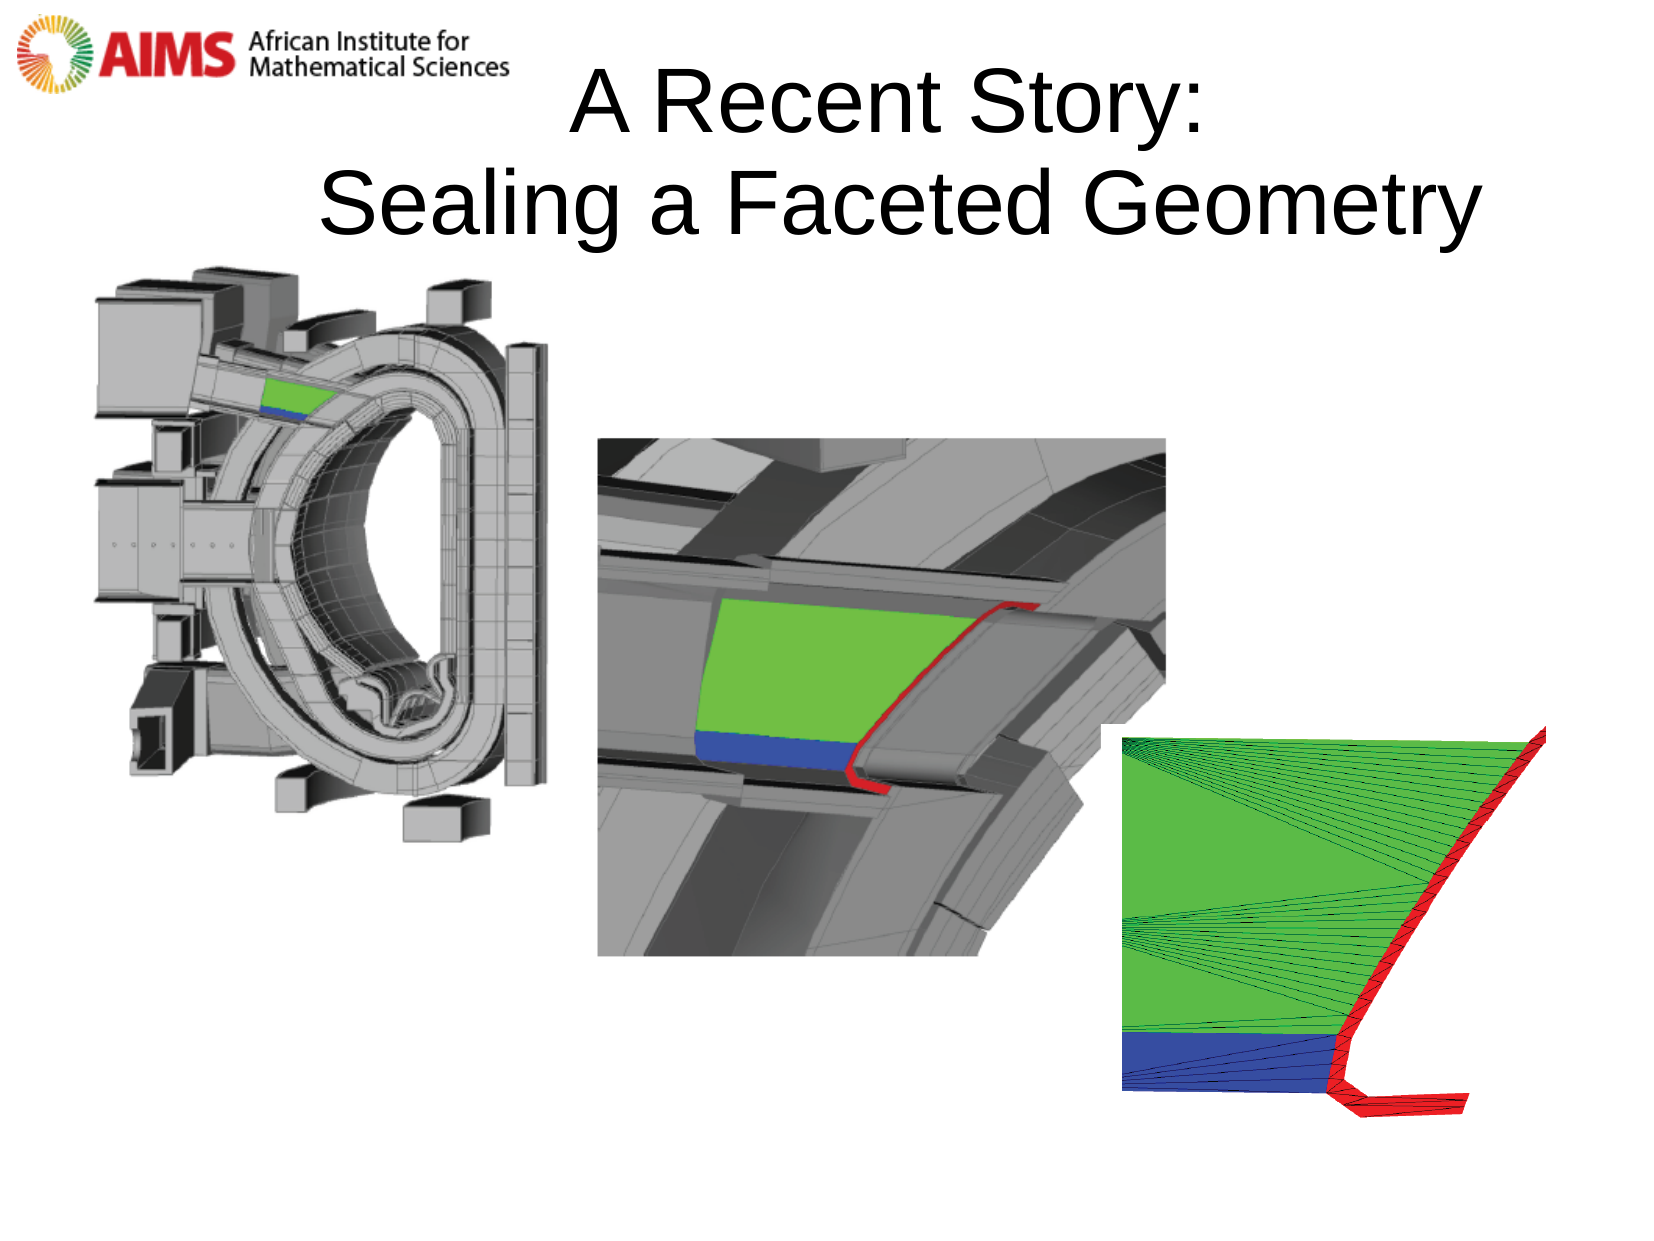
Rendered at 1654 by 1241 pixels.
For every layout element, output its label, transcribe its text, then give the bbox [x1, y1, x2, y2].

picture [61, 219, 1571, 1132]
picture [17, 14, 511, 94]
title A Recent Story: Sealing a Faceted Geometry [231, 42, 1572, 264]
